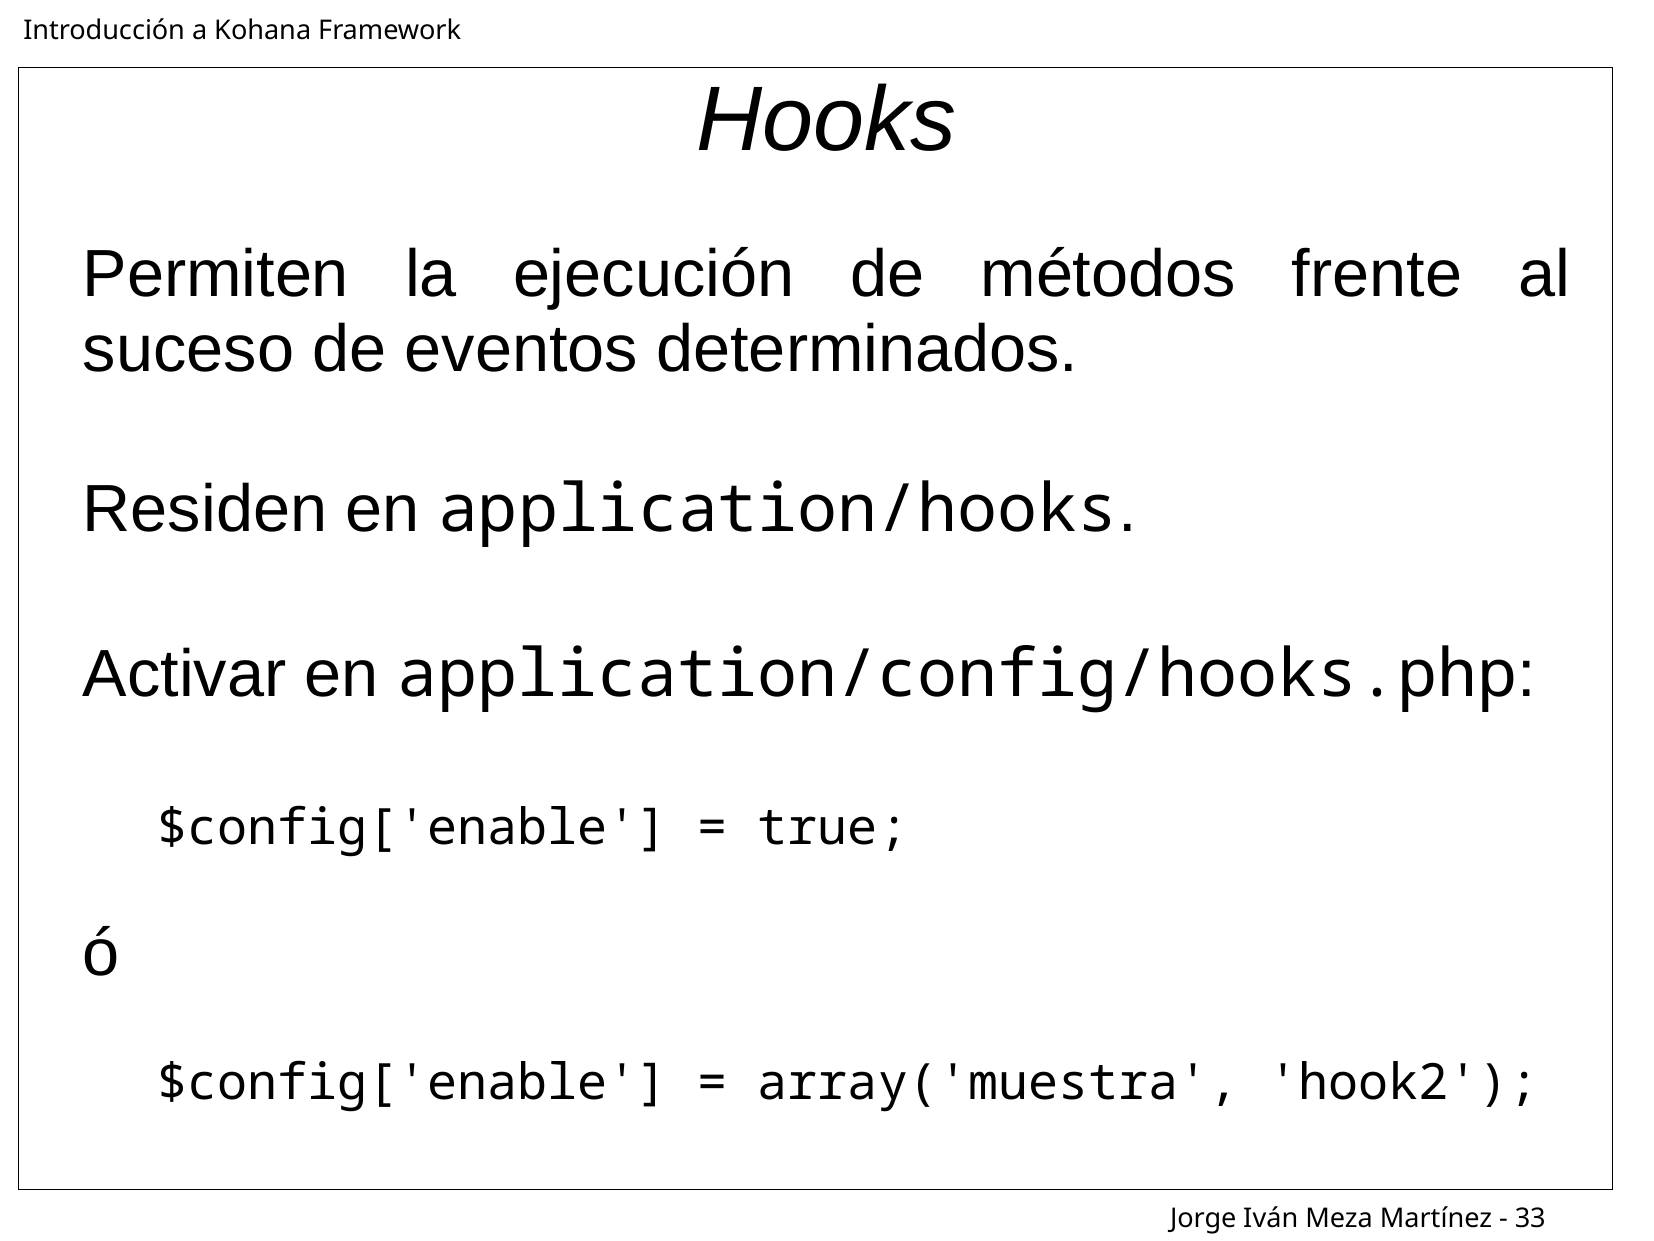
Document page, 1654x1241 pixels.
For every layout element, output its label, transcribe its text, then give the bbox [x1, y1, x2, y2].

subtitle Permiten la ejecución de métodos frente al suceso de eventos determinados. Residen en application/hooks. Activar en application/config/hooks.php: $config['enable'] = true; ó $config['enable'] = array('muestra', 'hook2'); [82, 194, 1571, 1156]
title Hooks [82, 56, 1571, 181]
